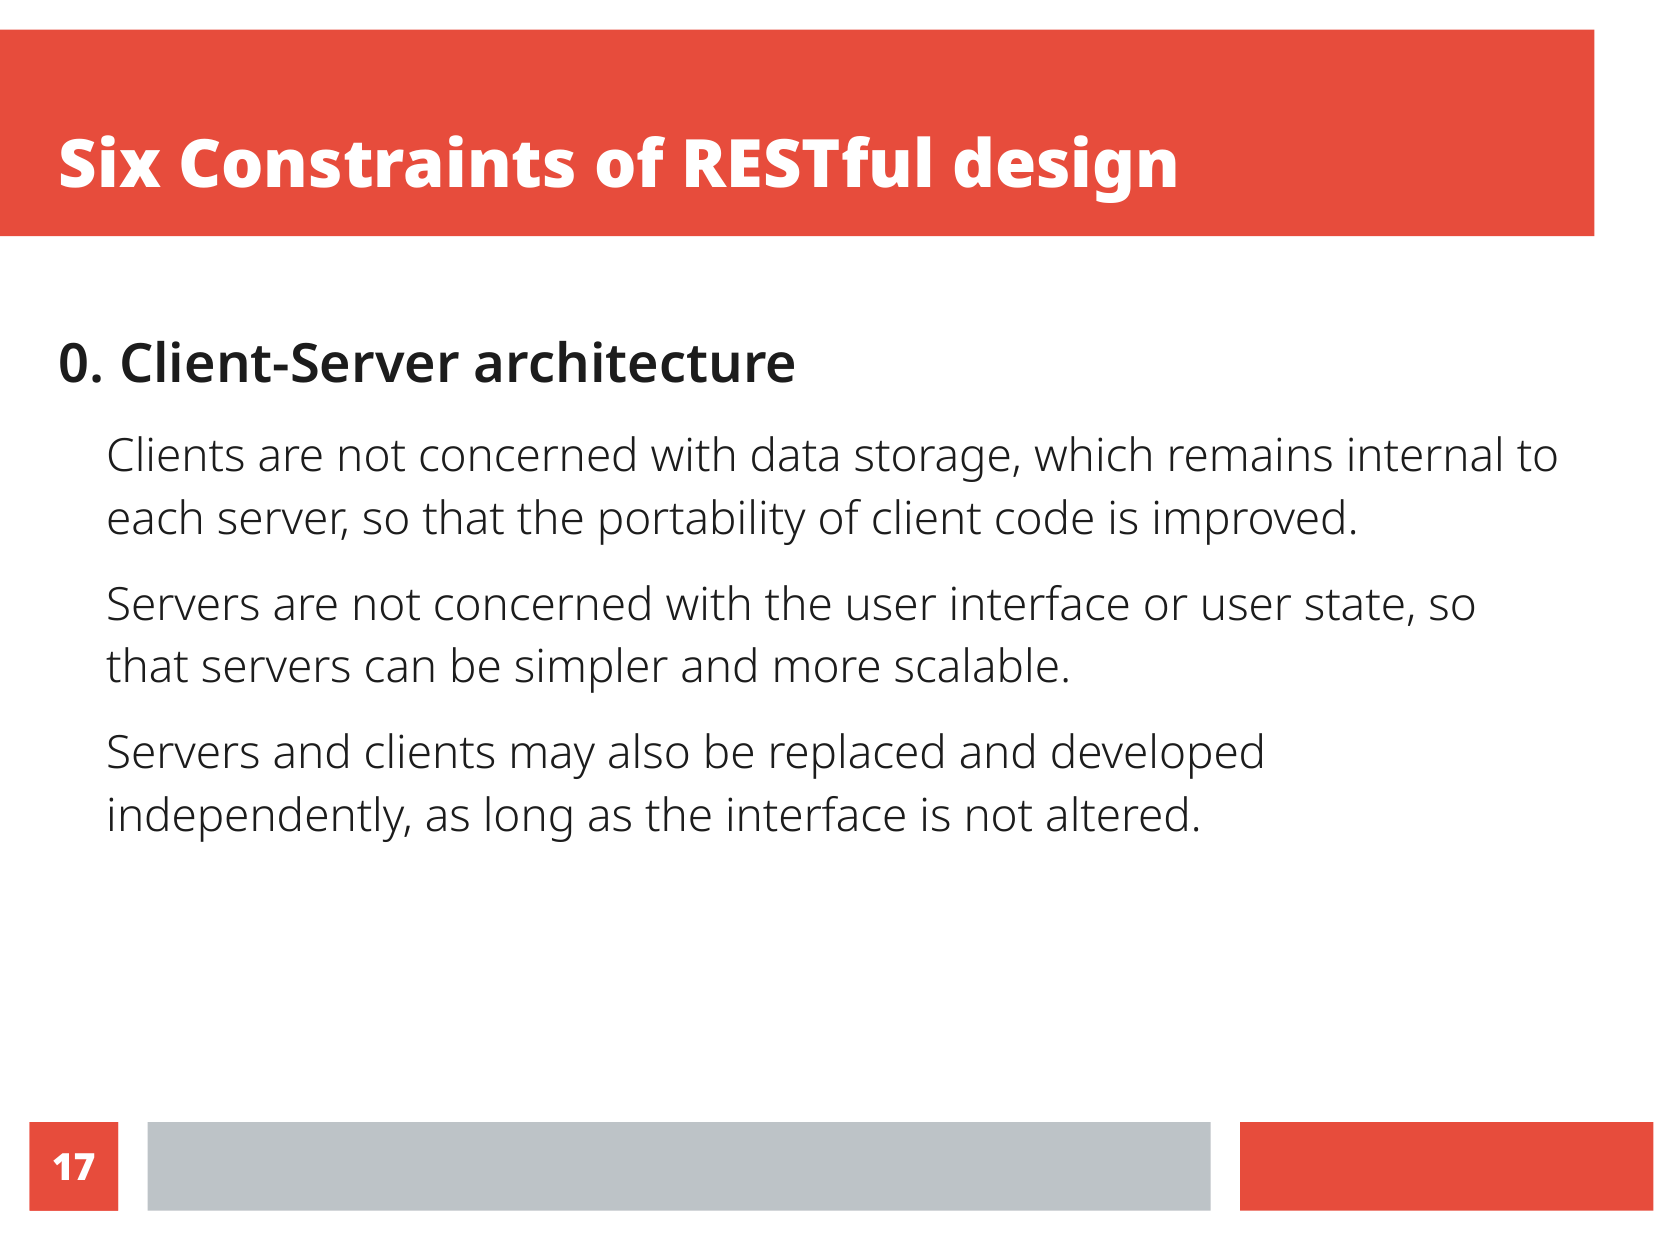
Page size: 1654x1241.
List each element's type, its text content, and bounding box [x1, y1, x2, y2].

title Six Constraints of RESTful design [59, 59, 1595, 207]
list 0. Client-Server architecture Clients are not concerned with data storage, which remains internal to each server, so that the portability of client code is improved. Servers are not concerned with the user interface or user state, so that servers can be simpler and more scalable. Servers and clients may also be replaced and developed independently, as long as the interface is not altered. [59, 324, 1565, 1093]
